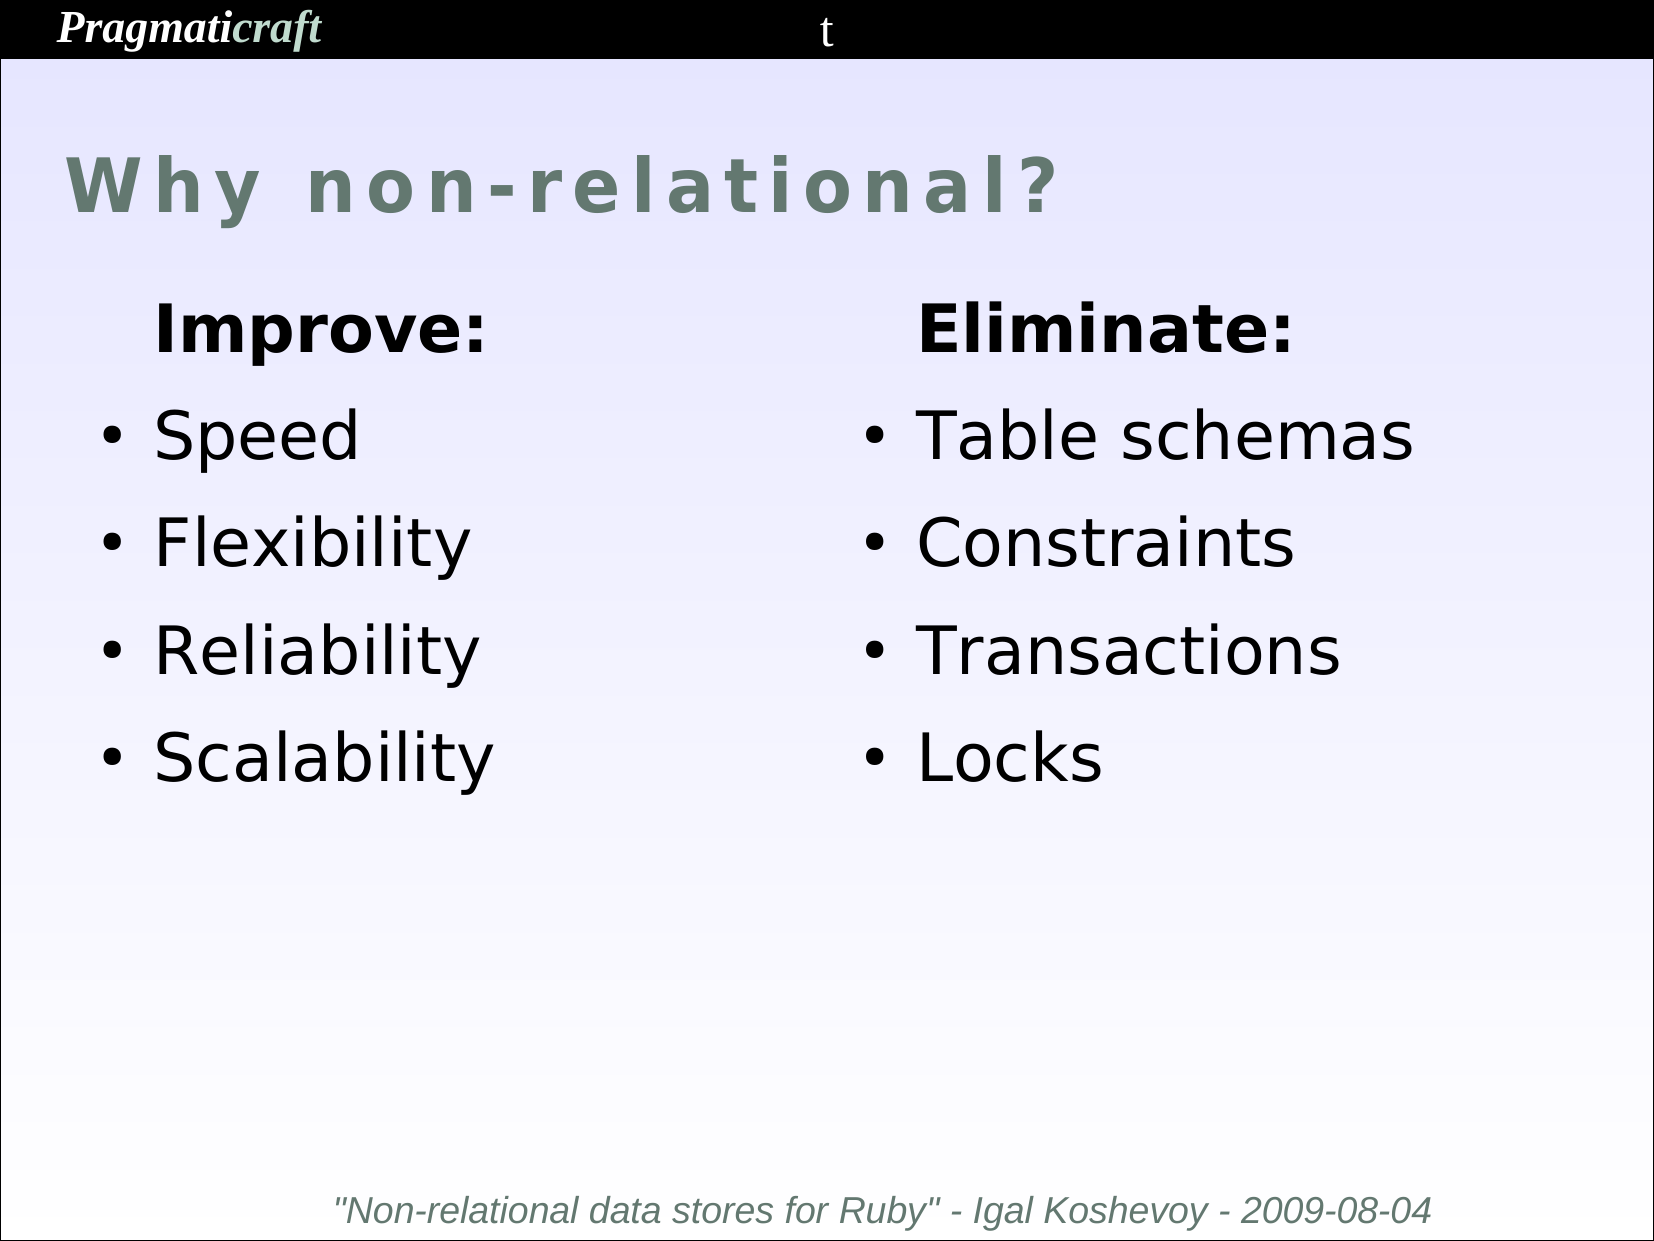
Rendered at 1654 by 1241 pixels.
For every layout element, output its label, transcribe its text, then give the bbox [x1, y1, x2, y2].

list Eliminate: Table schemas Constraints Transactions Locks [845, 290, 1572, 1094]
list Improve: Speed Flexibility Reliability Scalability [82, 290, 809, 1109]
title Why non-relational? [64, 112, 1587, 261]
